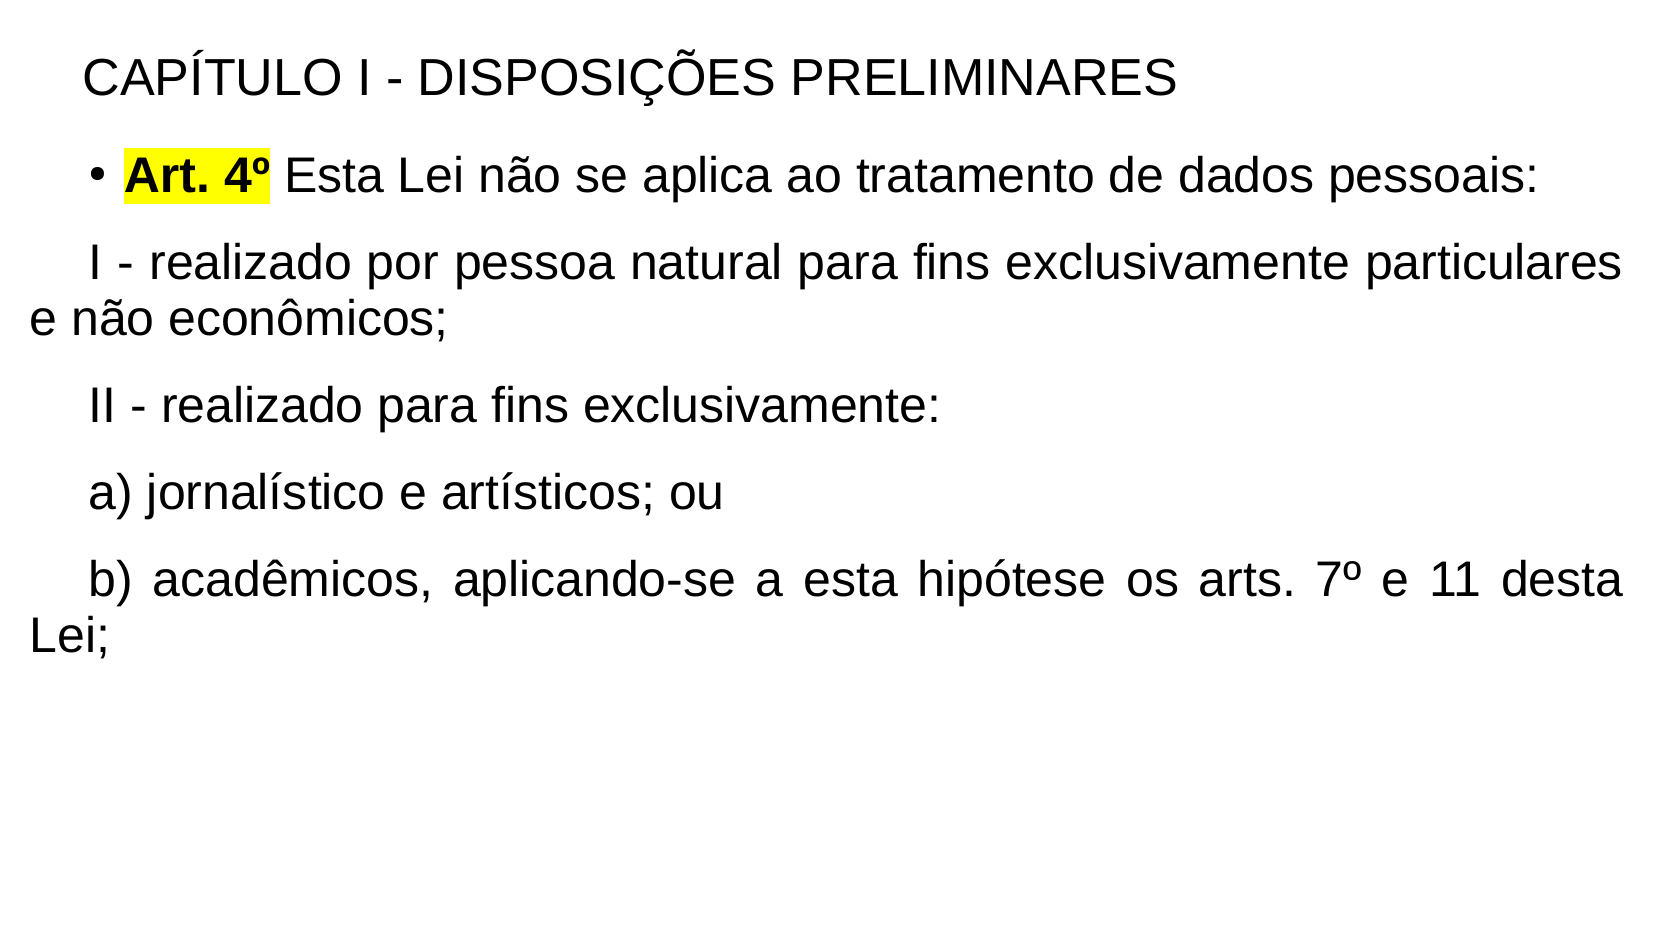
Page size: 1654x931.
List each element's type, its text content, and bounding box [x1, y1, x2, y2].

list Art. 4º Esta Lei não se aplica ao tratamento de dados pessoais: I - realizado por pessoa natural para fins exclusivamente particulares e não econômicos; II - realizado para fins exclusivamente: a) jornalístico e artísticos; ou b) acadêmicos, aplicando-se a esta hipótese os arts. 7º e 11 desta Lei; [29, 147, 1625, 886]
title CAPÍTULO I - DISPOSIÇÕES PRELIMINARES [82, 37, 1571, 119]
